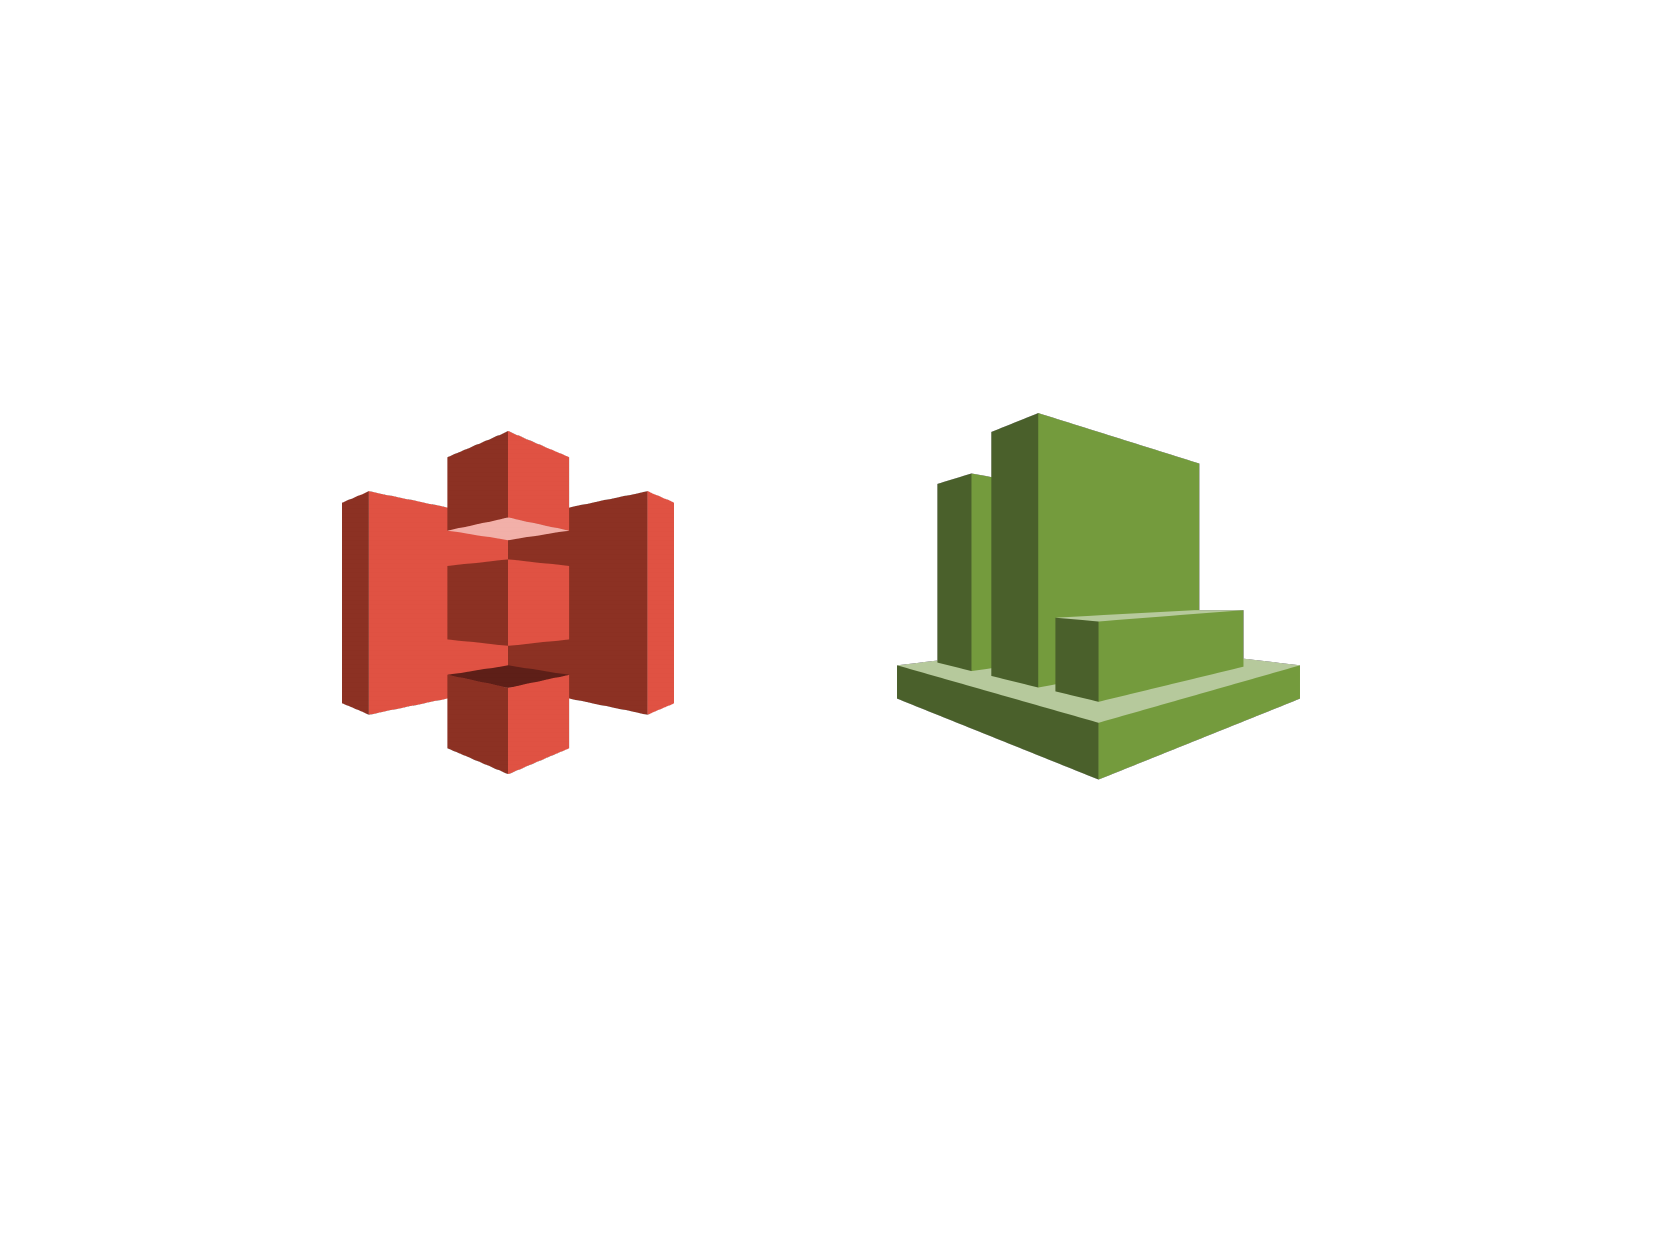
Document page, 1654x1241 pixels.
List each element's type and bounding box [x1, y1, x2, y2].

picture [342, 431, 674, 774]
picture [897, 413, 1300, 780]
